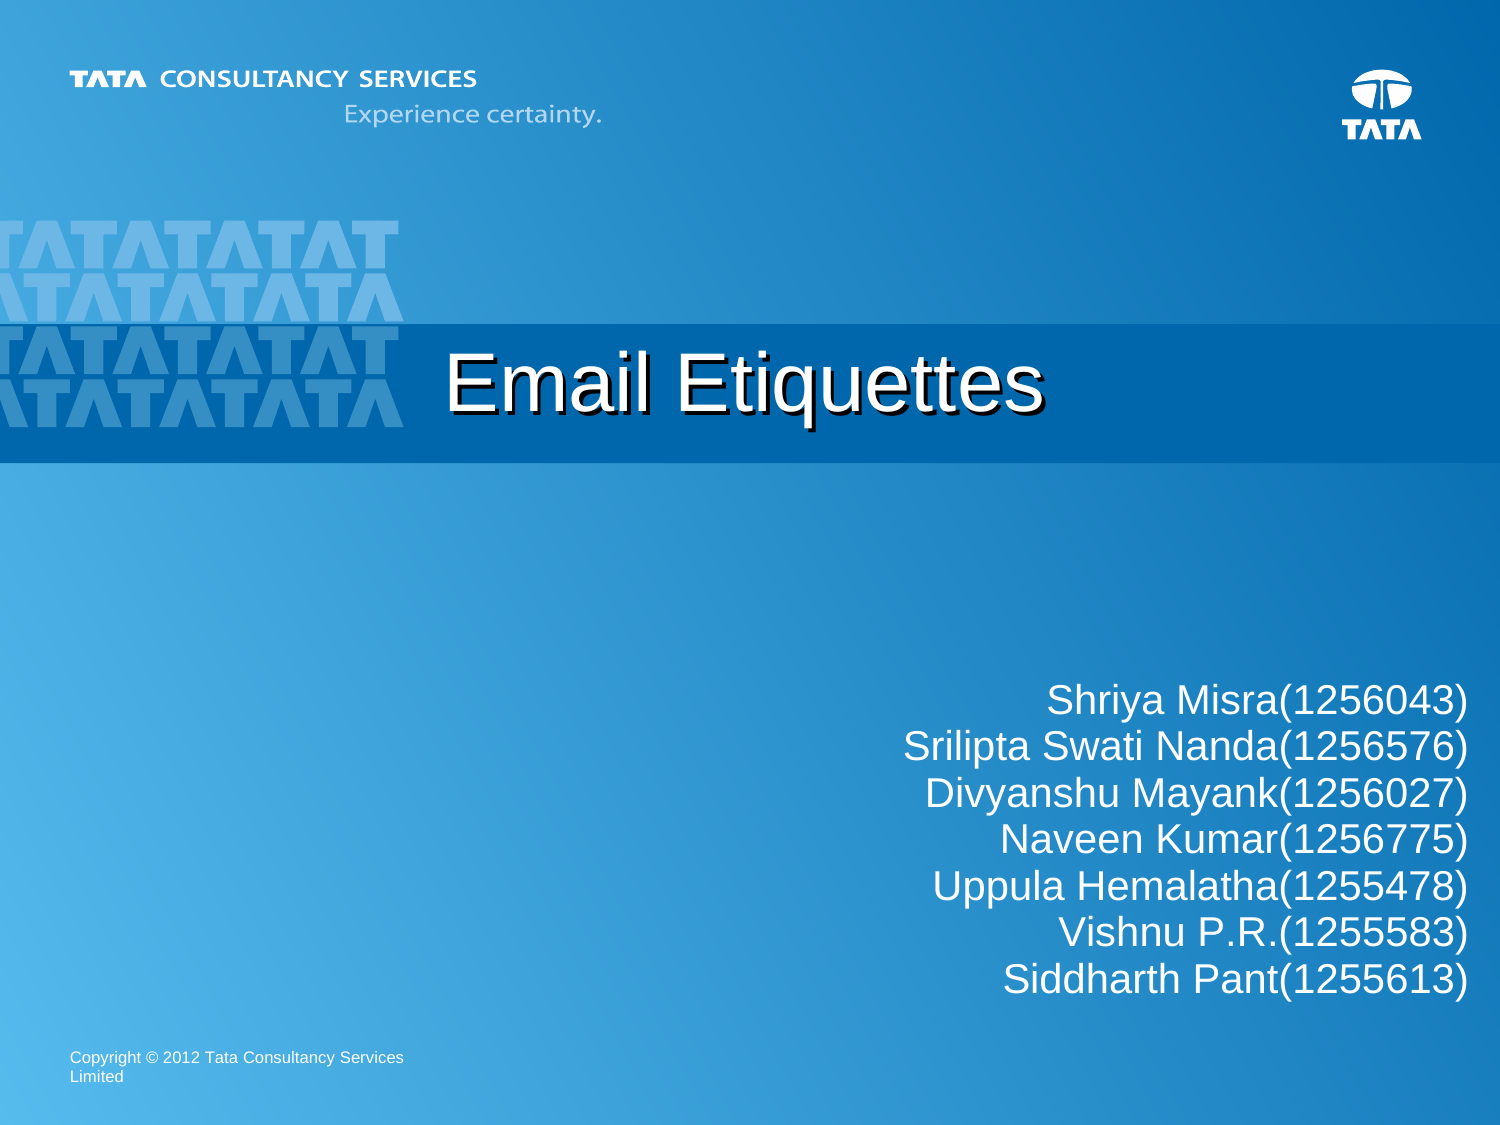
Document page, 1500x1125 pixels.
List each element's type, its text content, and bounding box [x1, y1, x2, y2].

title Email Etiquettes [429, 329, 1420, 465]
subtitle Shriya Misra(1256043) Srilipta Swati Nanda(1256576) Divyanshu Mayank(1256027) Naveen Kumar(1256775) Uppula Hemalatha(1255478) Vishnu P.R.(1255583) Siddharth Pant(1255613) [795, 629, 1470, 1051]
